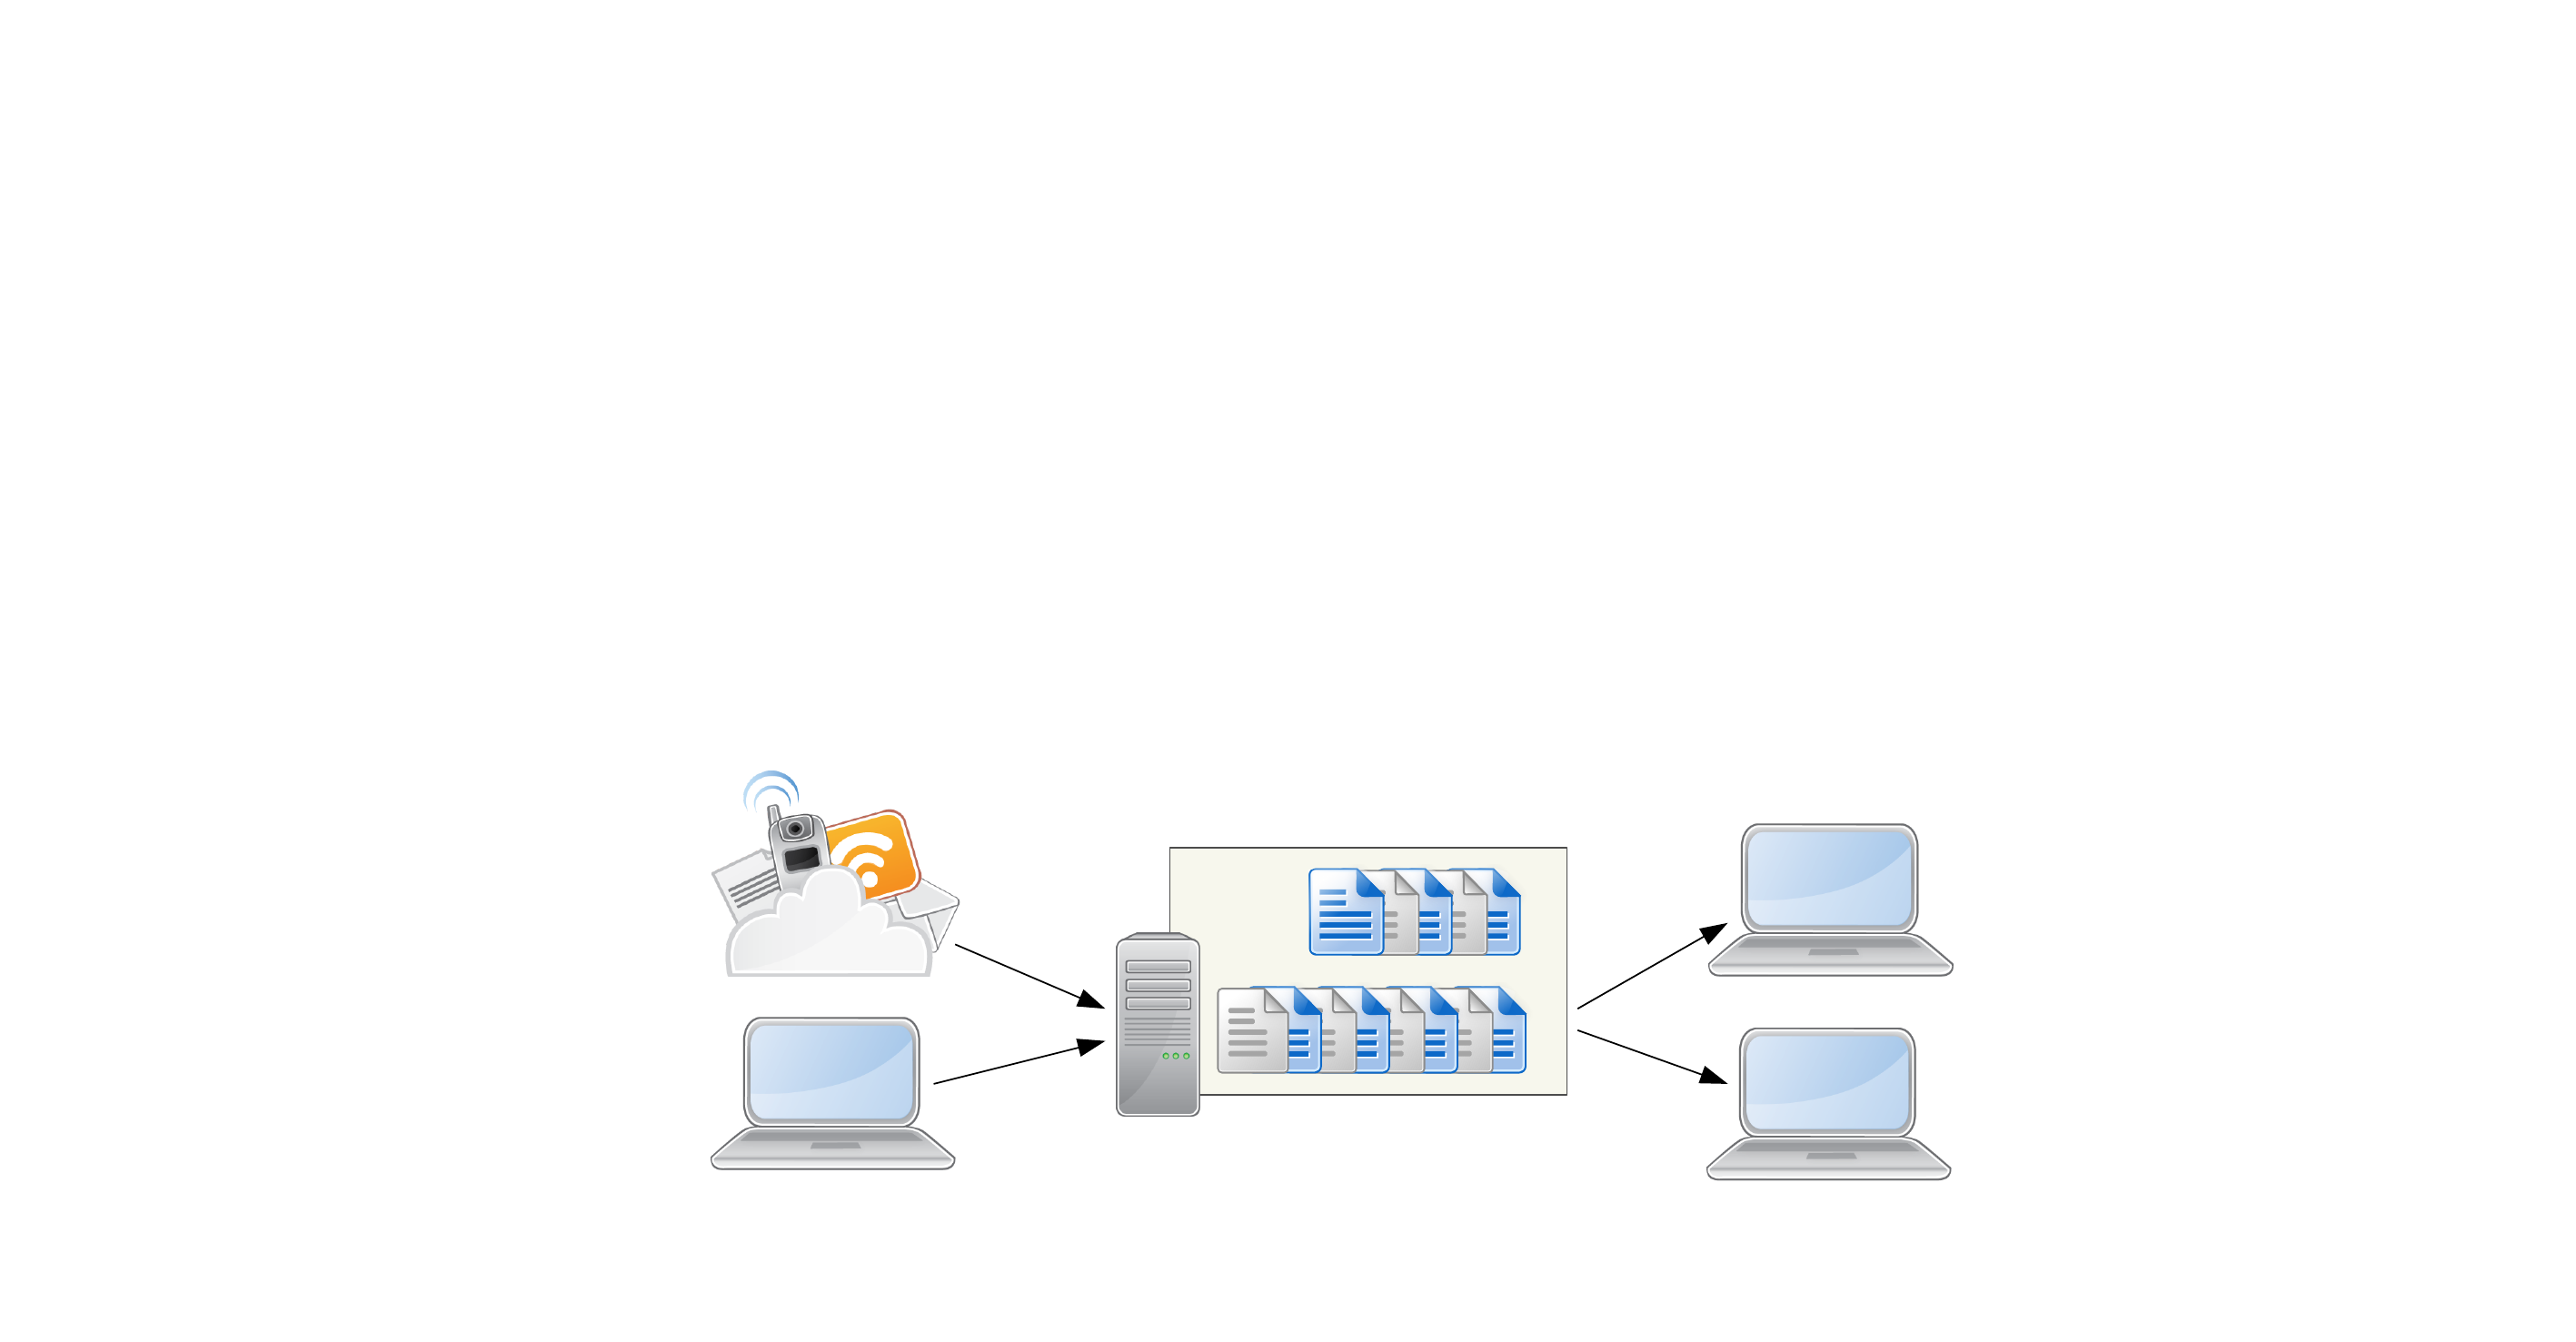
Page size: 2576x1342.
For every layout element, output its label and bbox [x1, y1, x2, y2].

picture [1697, 812, 1964, 988]
picture [1696, 1017, 1962, 1192]
text_box [1169, 848, 1567, 1095]
picture [711, 770, 966, 977]
picture [700, 1006, 966, 1181]
picture [1116, 932, 1535, 1117]
picture [1298, 858, 1529, 967]
